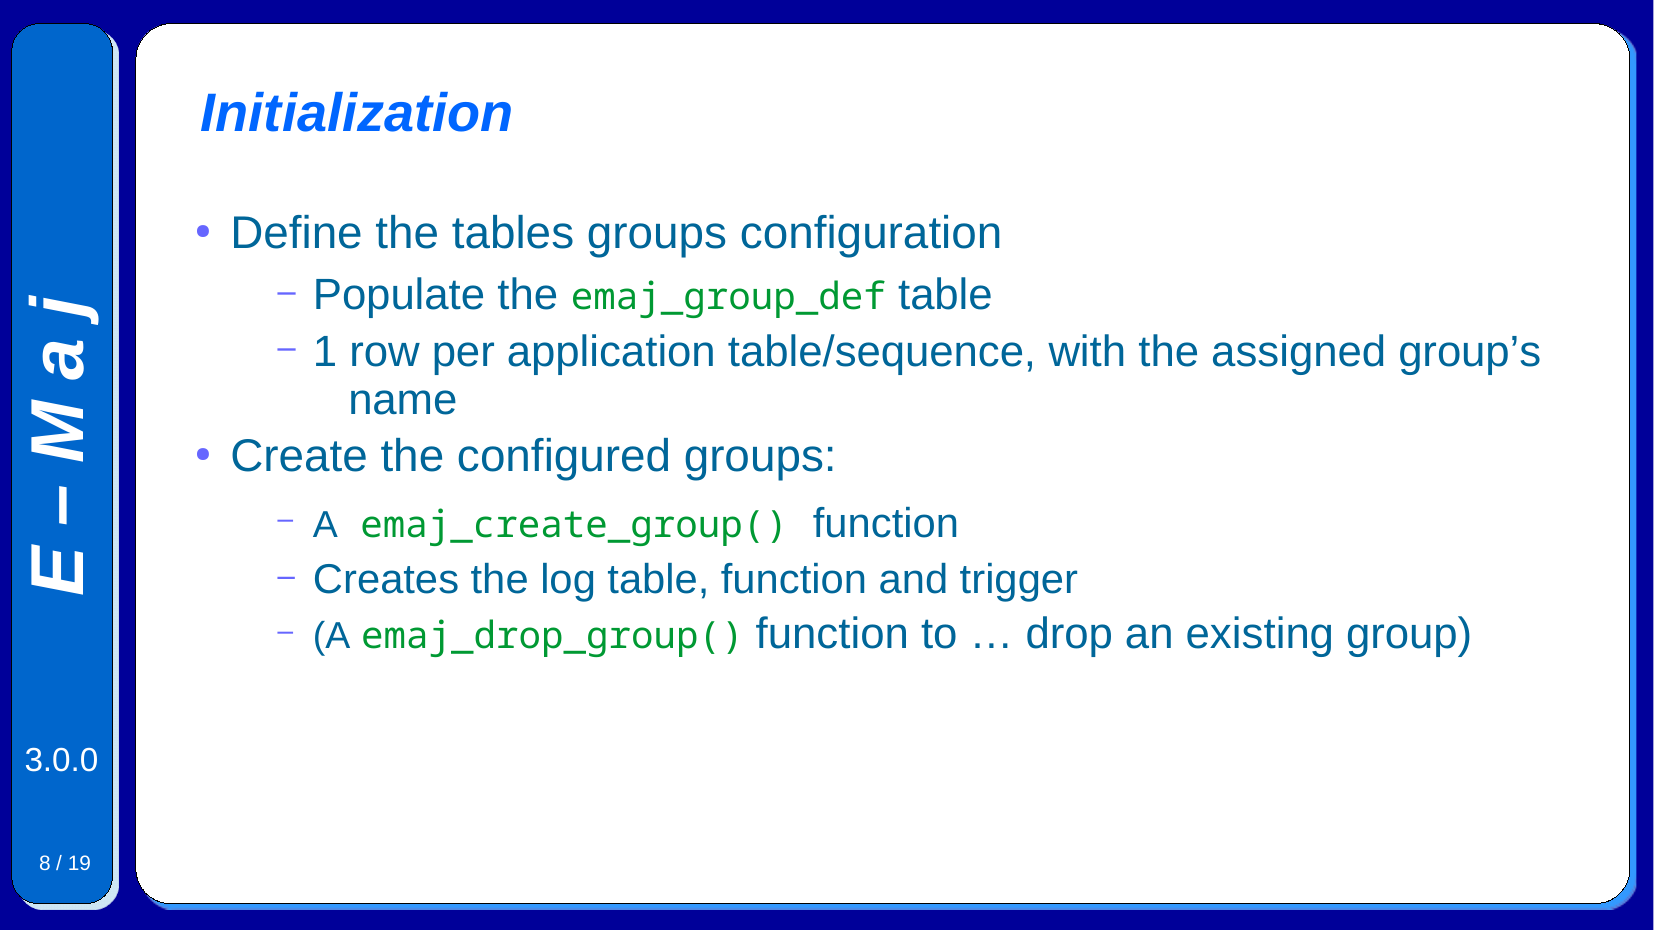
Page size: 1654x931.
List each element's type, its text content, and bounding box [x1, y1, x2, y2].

title Initialization [200, 34, 1575, 191]
list Define the tables groups configuration Populate the emaj_group_def table 1 row per application table/sequence, with the assigned group’s name Create the configured groups: A emaj_create_group() function Creates the log table, function and trigger (A emaj_drop_group() function to … drop an existing group) [177, 206, 1587, 846]
